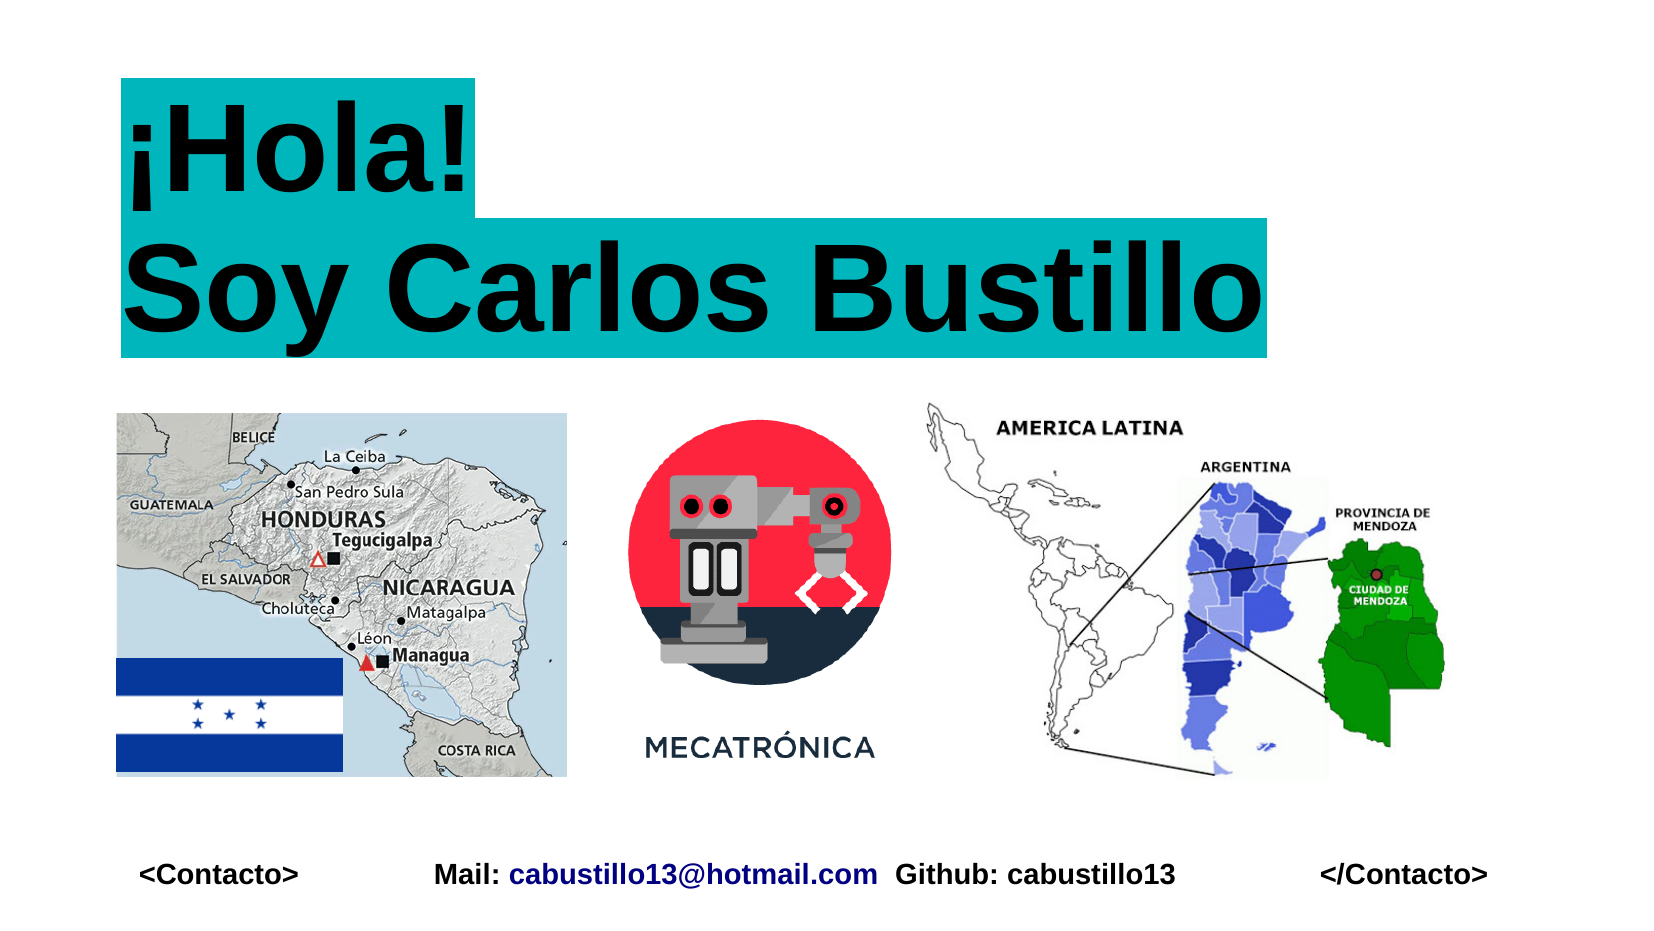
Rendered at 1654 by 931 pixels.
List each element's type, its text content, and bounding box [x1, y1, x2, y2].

text_box <Contacto> Mail: cabustillo13@hotmail.com Github: cabustillo13 </Contacto> [124, 850, 1654, 898]
picture [608, 413, 904, 774]
picture [921, 385, 1446, 780]
text_box ¡Hola! Soy Carlos Bustillo [106, 70, 1571, 711]
picture [116, 413, 567, 777]
